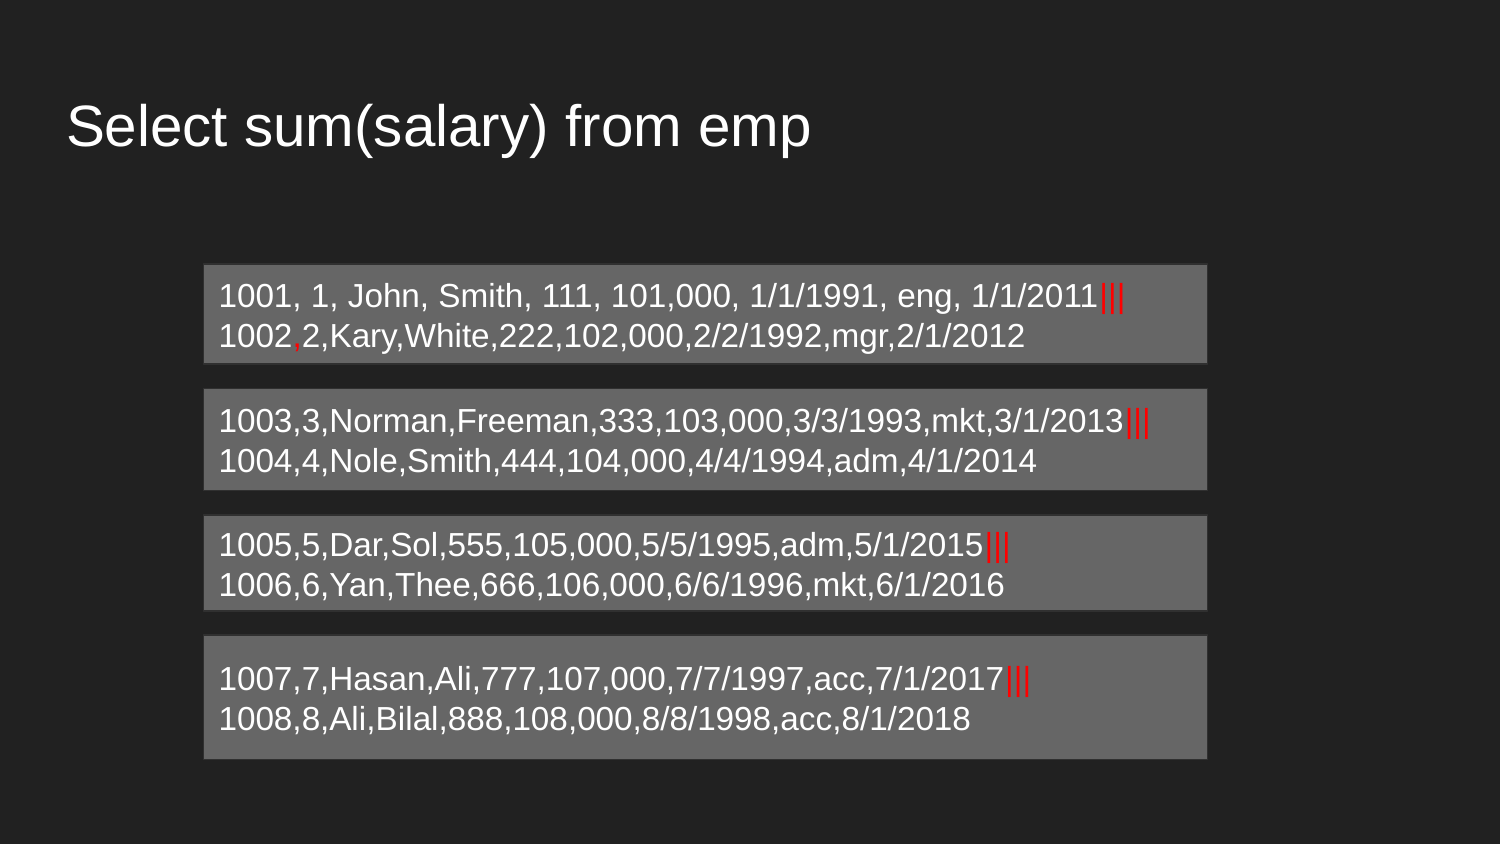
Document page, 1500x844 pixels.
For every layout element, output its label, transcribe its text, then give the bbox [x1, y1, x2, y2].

title Select sum(salary) from emp [51, 72, 1449, 167]
text_box 1003,3,Norman,Freeman,333,103,000,3/3/1993,mkt,3/1/2013||| 1004,4,Nole,Smith,444,104,000,4/4/1994,adm,4/1/2014 [203, 388, 1208, 491]
text_box 1007,7,Hasan,Ali,777,107,000,7/7/1997,acc,7/1/2017||| 1008,8,Ali,Bilal,888,108,000,8/8/1998,acc,8/1/2018 [203, 635, 1208, 760]
text_box 1001, 1, John, Smith, 111, 101,000, 1/1/1991, eng, 1/1/2011||| 1002,2,Kary,White,222,102,000,2/2/1992,mgr,2/1/2012 [203, 263, 1208, 365]
text_box 1005,5,Dar,Sol,555,105,000,5/5/1995,adm,5/1/2015||| 1006,6,Yan,Thee,666,106,000,6/6/1996,mkt,6/1/2016 [203, 515, 1208, 611]
